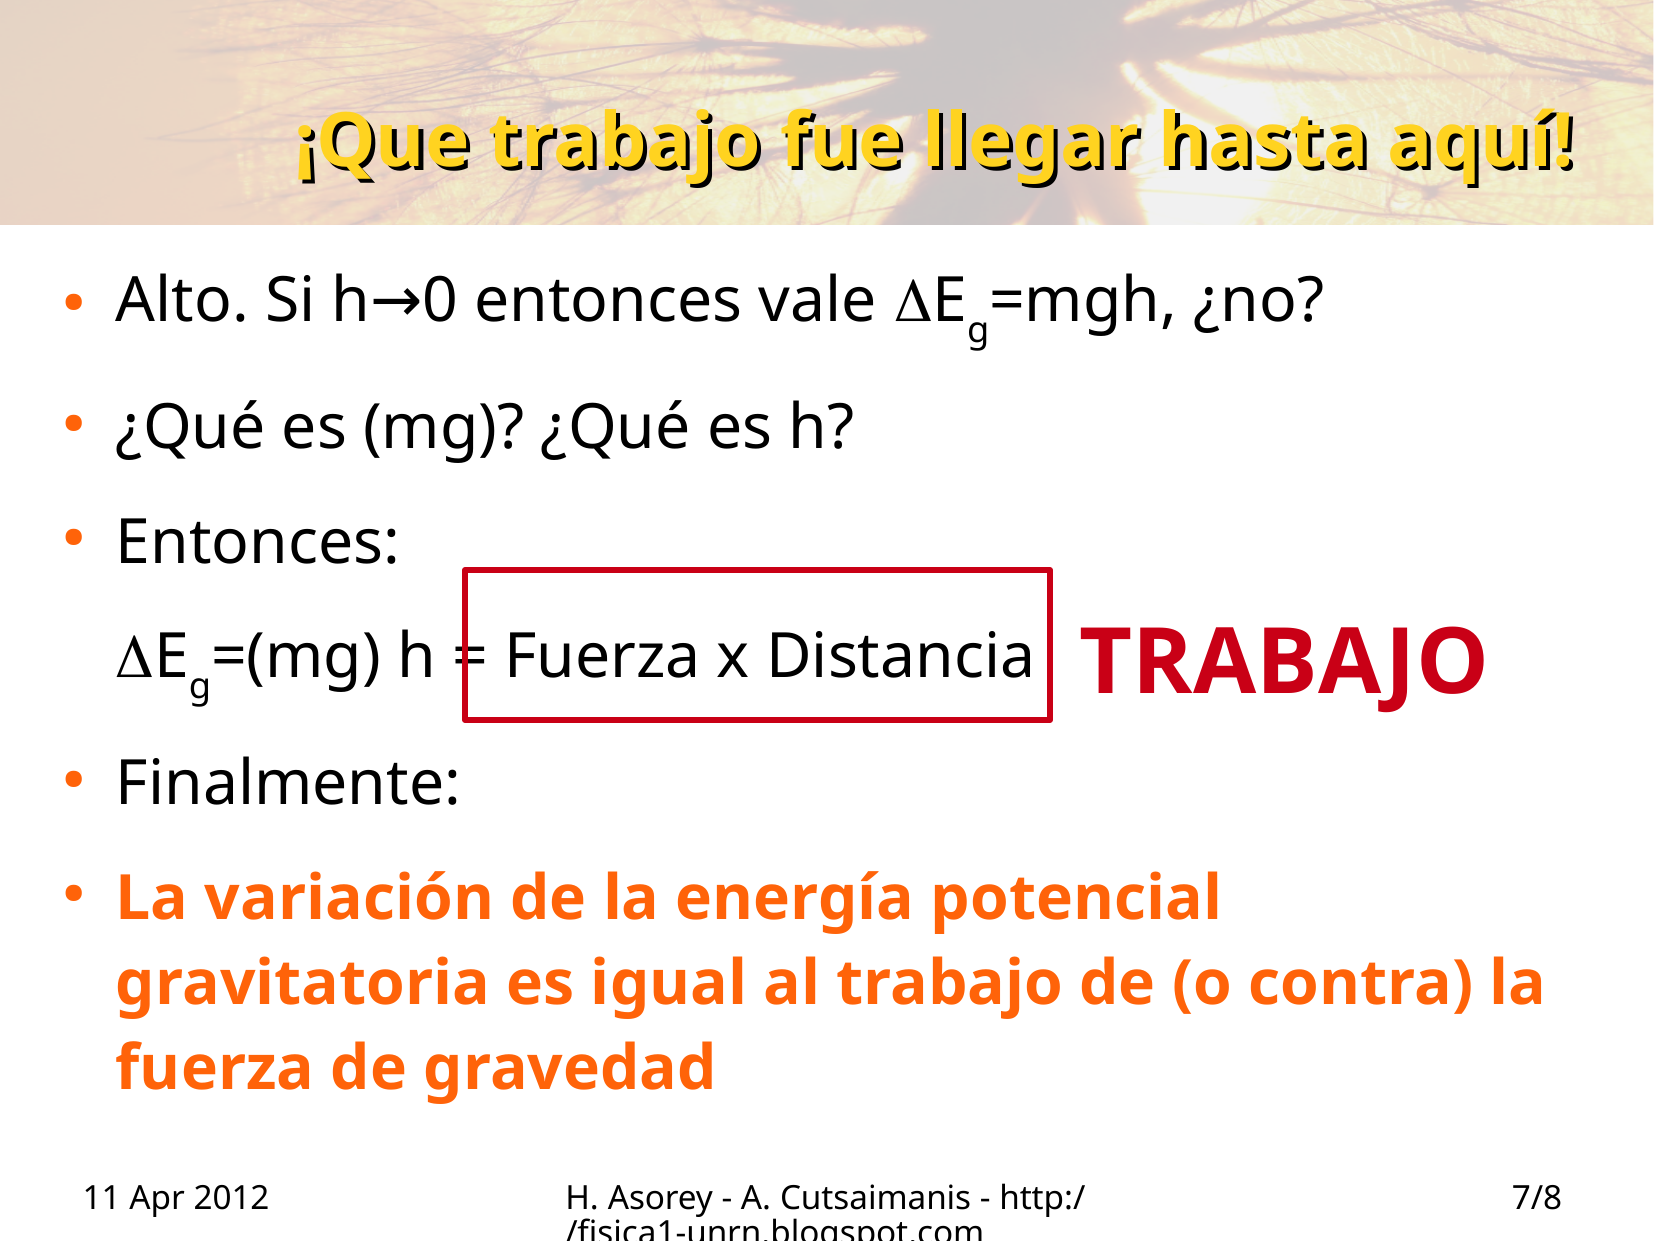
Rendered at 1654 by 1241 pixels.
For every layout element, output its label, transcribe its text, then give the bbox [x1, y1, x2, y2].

title ¡Que trabajo fue llegar hasta aquí! [86, 49, 1576, 226]
text_box TRABAJO [1065, 587, 1582, 706]
picture [0, 0, 1654, 225]
list Alto. Si h→0 entonces vale DEg=mgh, ¿no? ¿Qué es (mg)? ¿Qué es h? Entonces: DEg=(mg) h = Fuerza x Distancia Finalmente: La variación de la energía potencial gravitatoria es igual al trabajo de (o contra) la fuerza de gravedad [45, 255, 1606, 1156]
